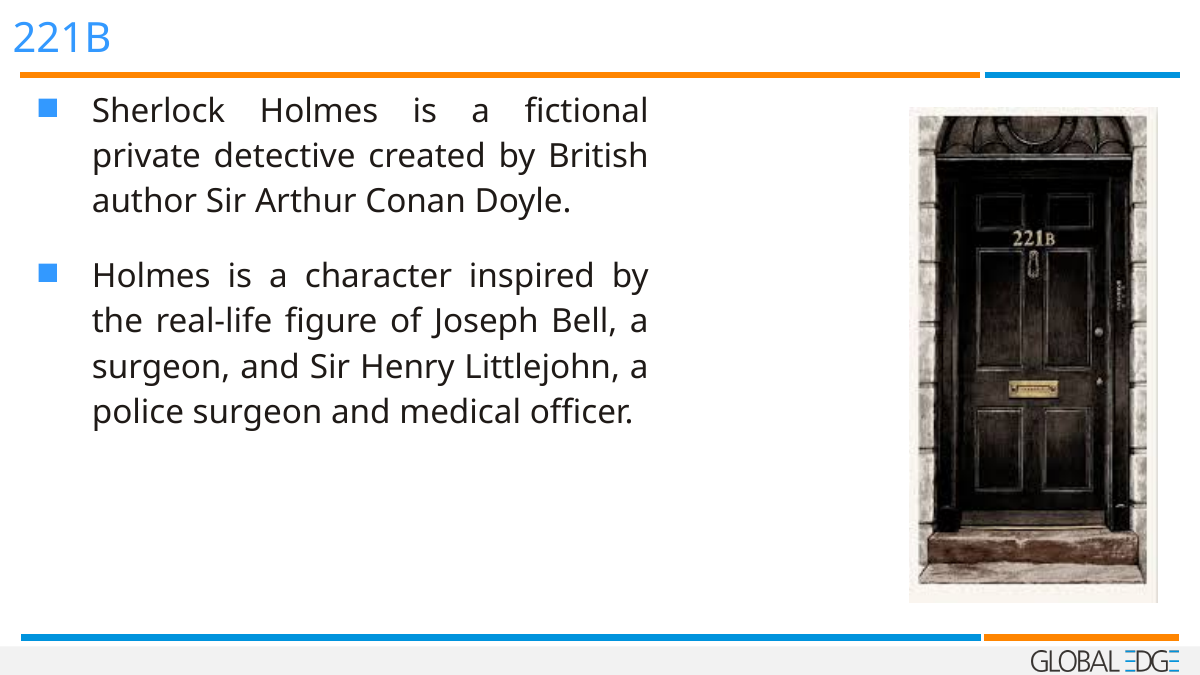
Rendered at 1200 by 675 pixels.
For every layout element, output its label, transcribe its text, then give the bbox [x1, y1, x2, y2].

picture [909, 107, 1158, 603]
list Sherlock Holmes is a fictional private detective created by British author Sir Arthur Conan Doyle. Holmes is a character inspired by the real-life figure of Joseph Bell, a surgeon, and Sir Henry Littlejohn, a police surgeon and medical officer. [21, 86, 650, 615]
title 221B [12, 9, 1088, 63]
picture [1031, 650, 1179, 672]
